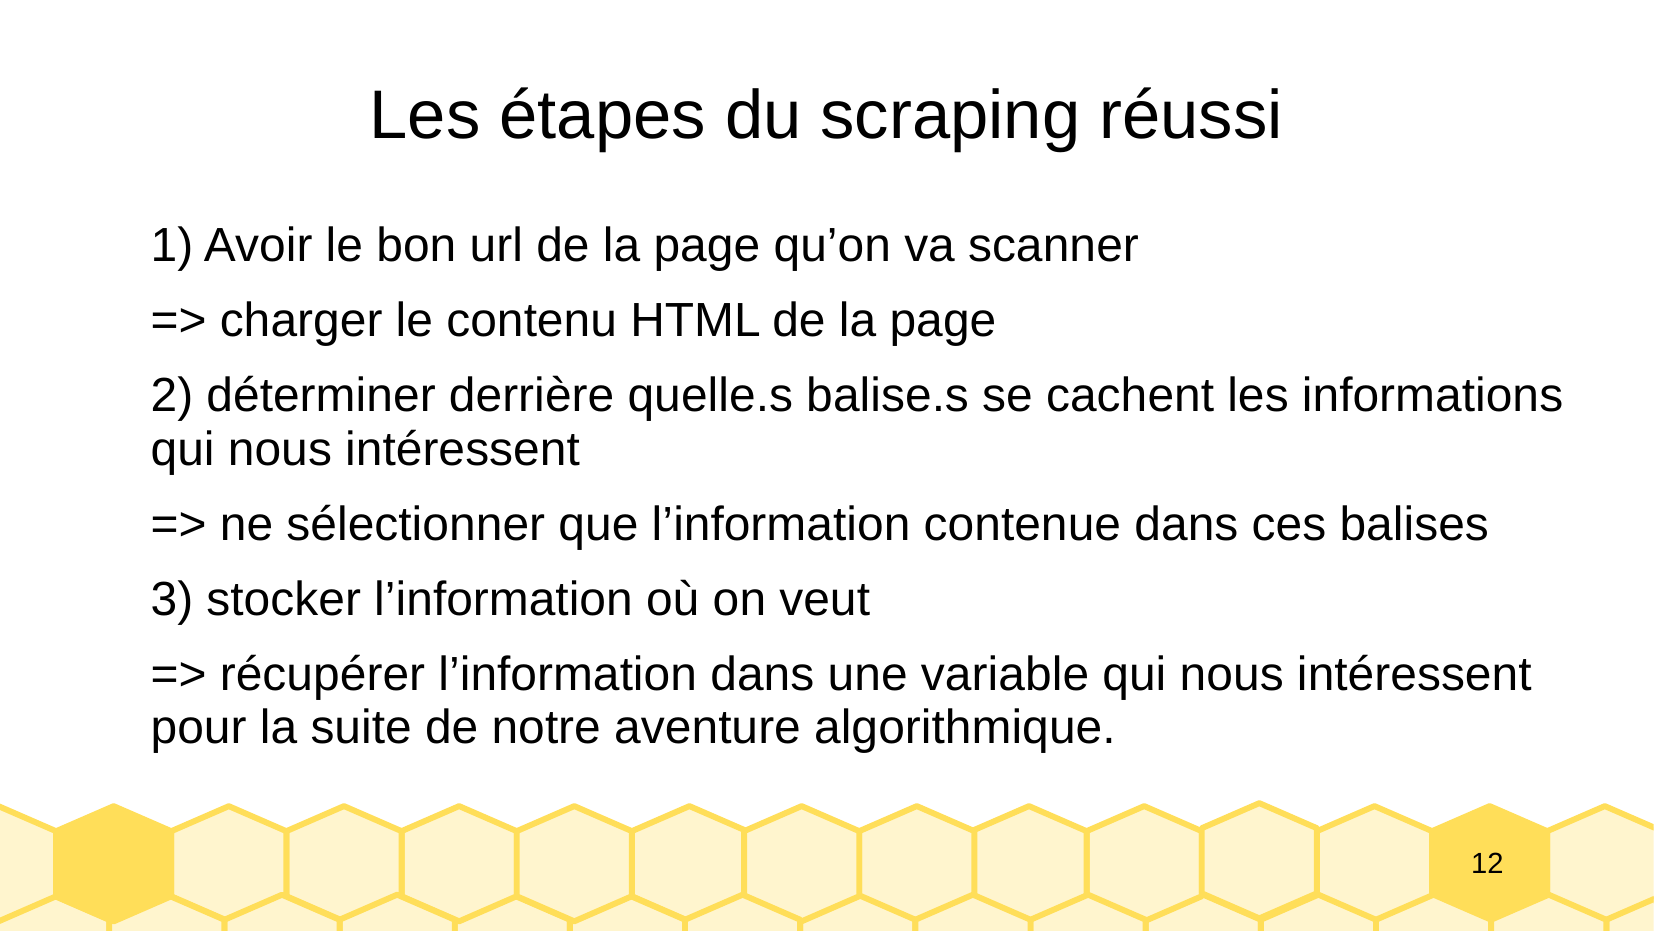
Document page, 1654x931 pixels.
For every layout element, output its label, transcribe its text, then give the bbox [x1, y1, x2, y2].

title Les étapes du scraping réussi [82, 37, 1571, 193]
list 1) Avoir le bon url de la page qu’on va scanner => charger le contenu HTML de la page 2) déterminer derrière quelle.s balise.s se cachent les informations qui nous intéressent => ne sélectionner que l’information contenue dans ces balises 3) stocker l’information où on veut => récupérer l’information dans une variable qui nous intéressent pour la suite de notre aventure algorithmique. [82, 217, 1571, 758]
